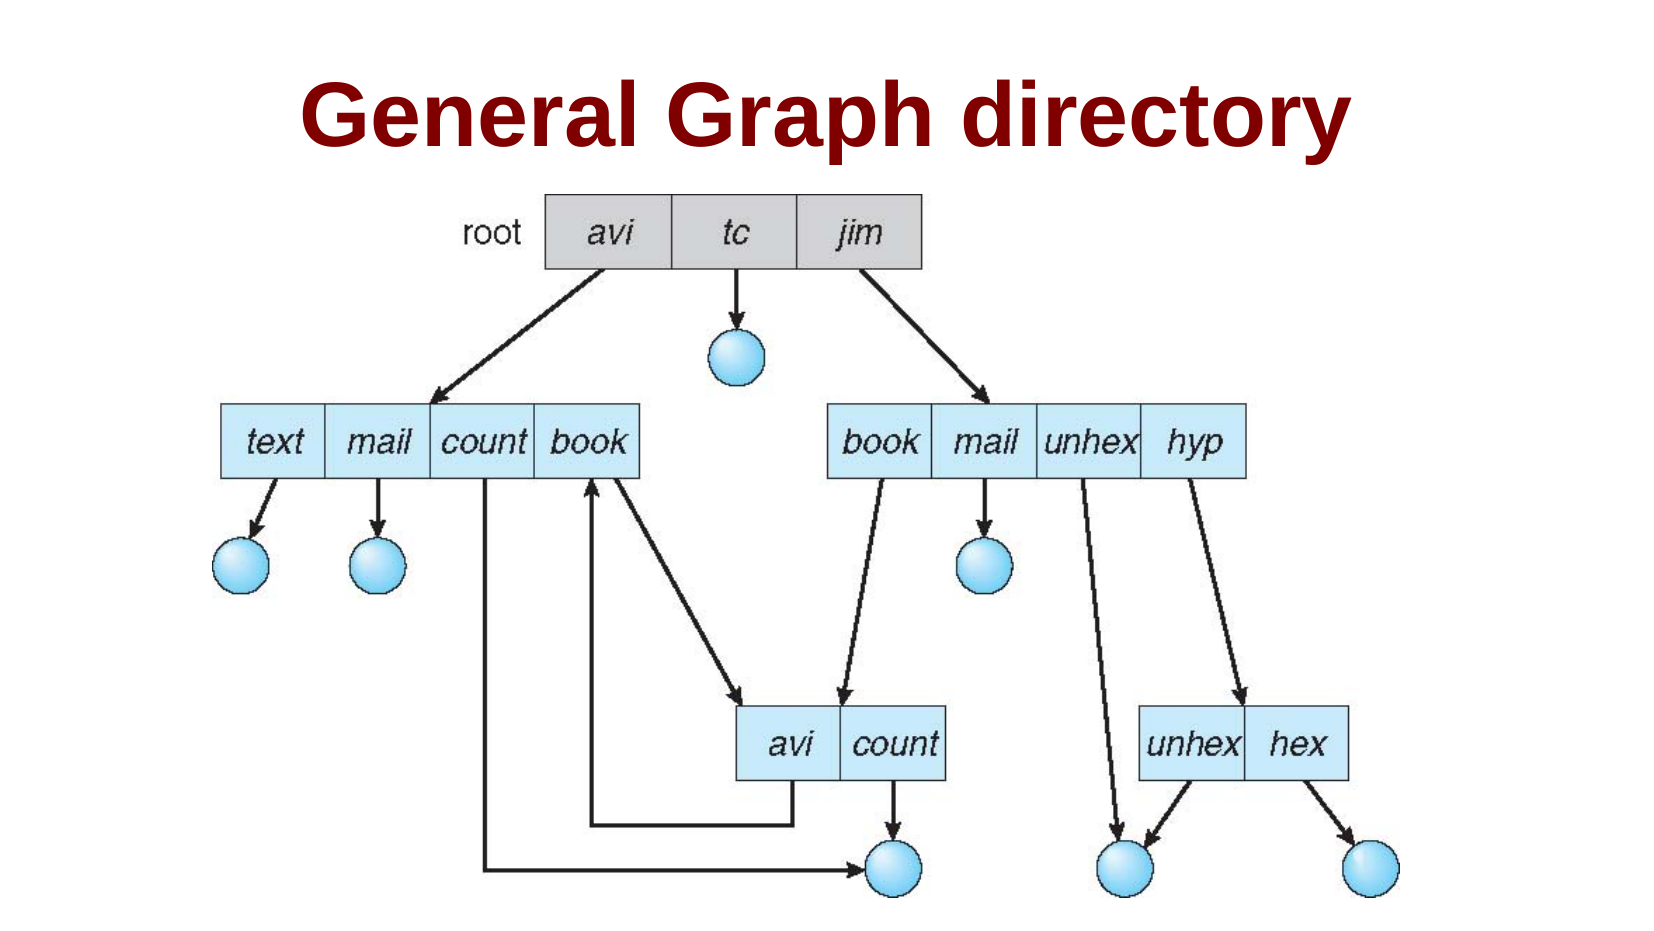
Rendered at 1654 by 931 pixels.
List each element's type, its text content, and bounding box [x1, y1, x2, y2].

title General Graph directory [82, 37, 1571, 193]
picture [212, 194, 1400, 898]
